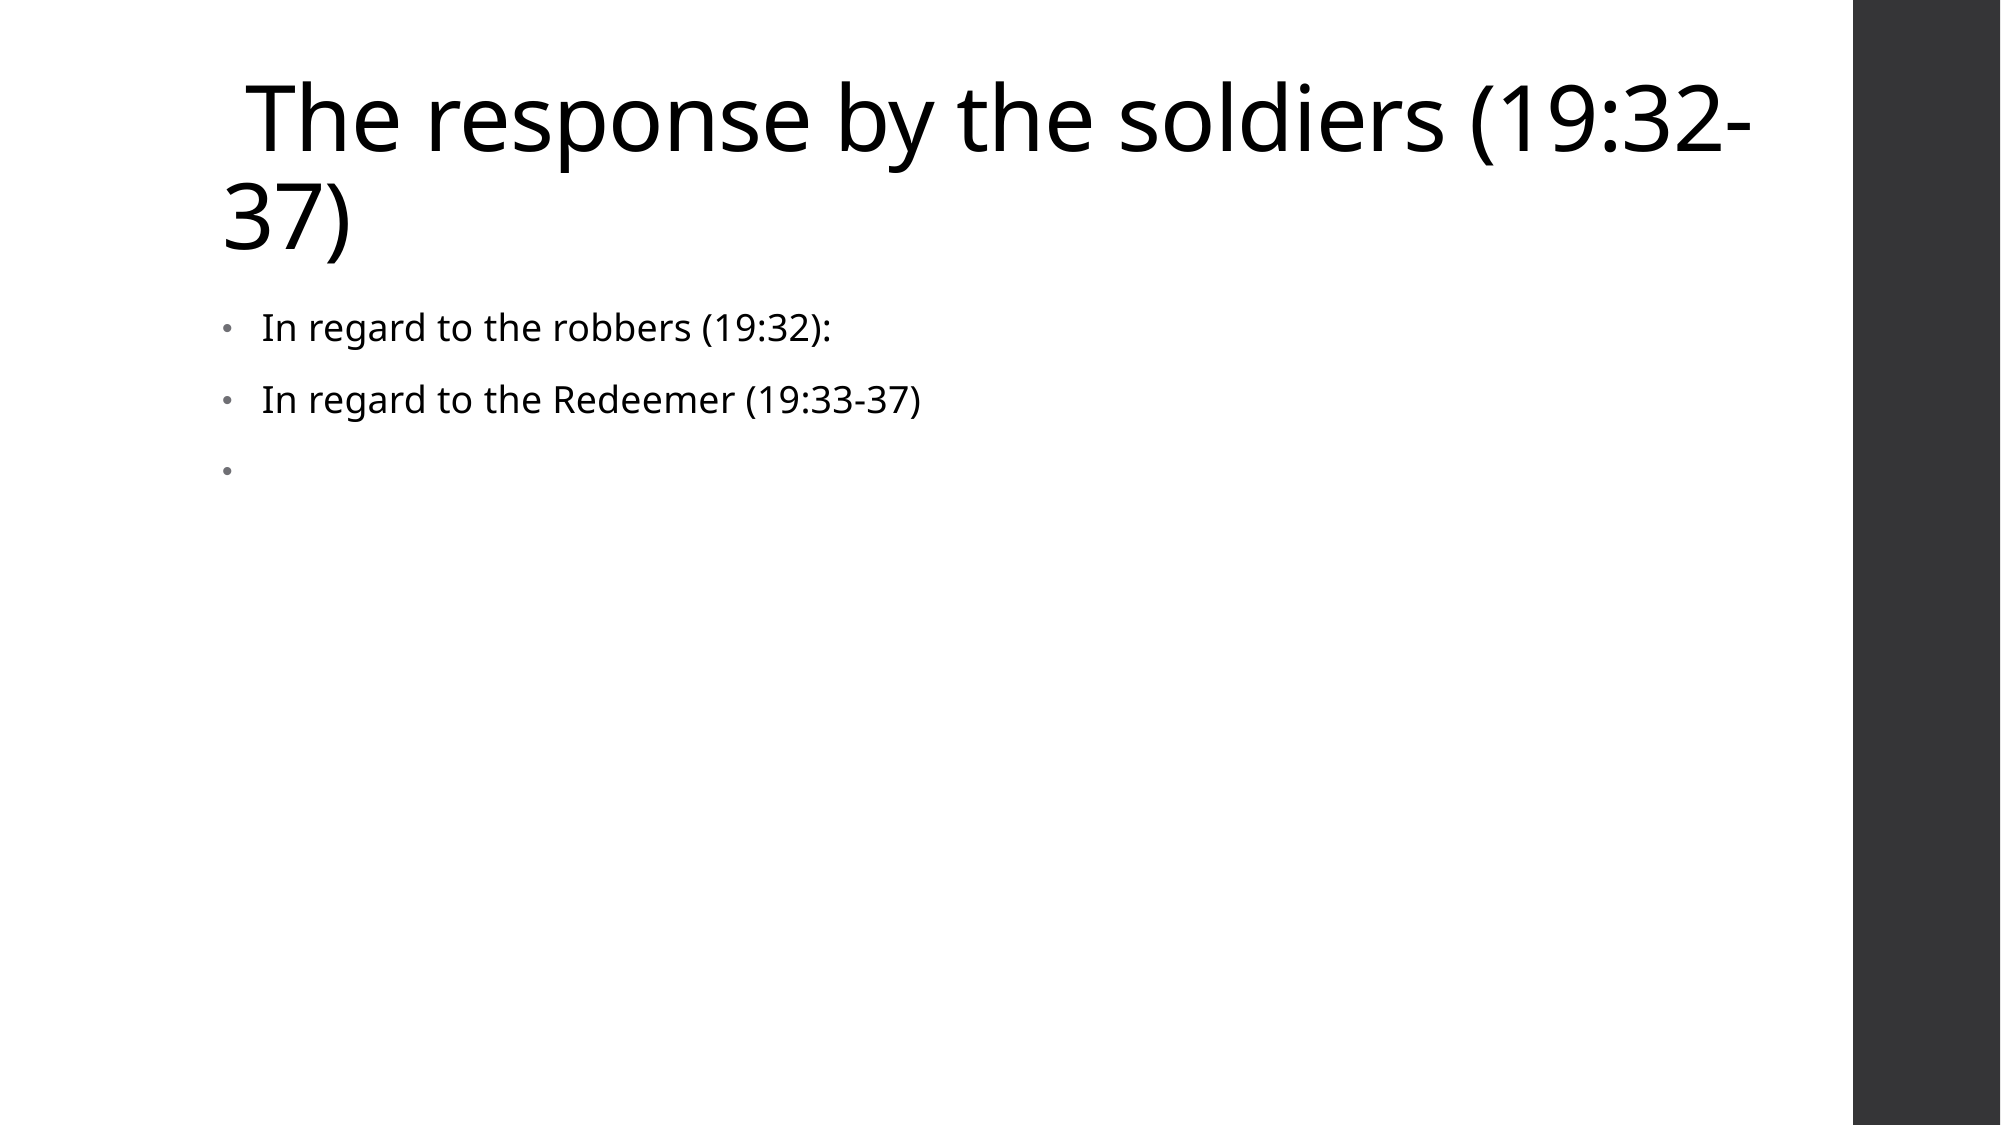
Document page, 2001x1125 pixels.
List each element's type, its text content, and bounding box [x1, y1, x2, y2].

list In regard to the robbers (19:32): In regard to the Redeemer (19:33-37) [206, 299, 1617, 1014]
title The response by the soldiers (19:32-37) [206, 60, 1797, 278]
